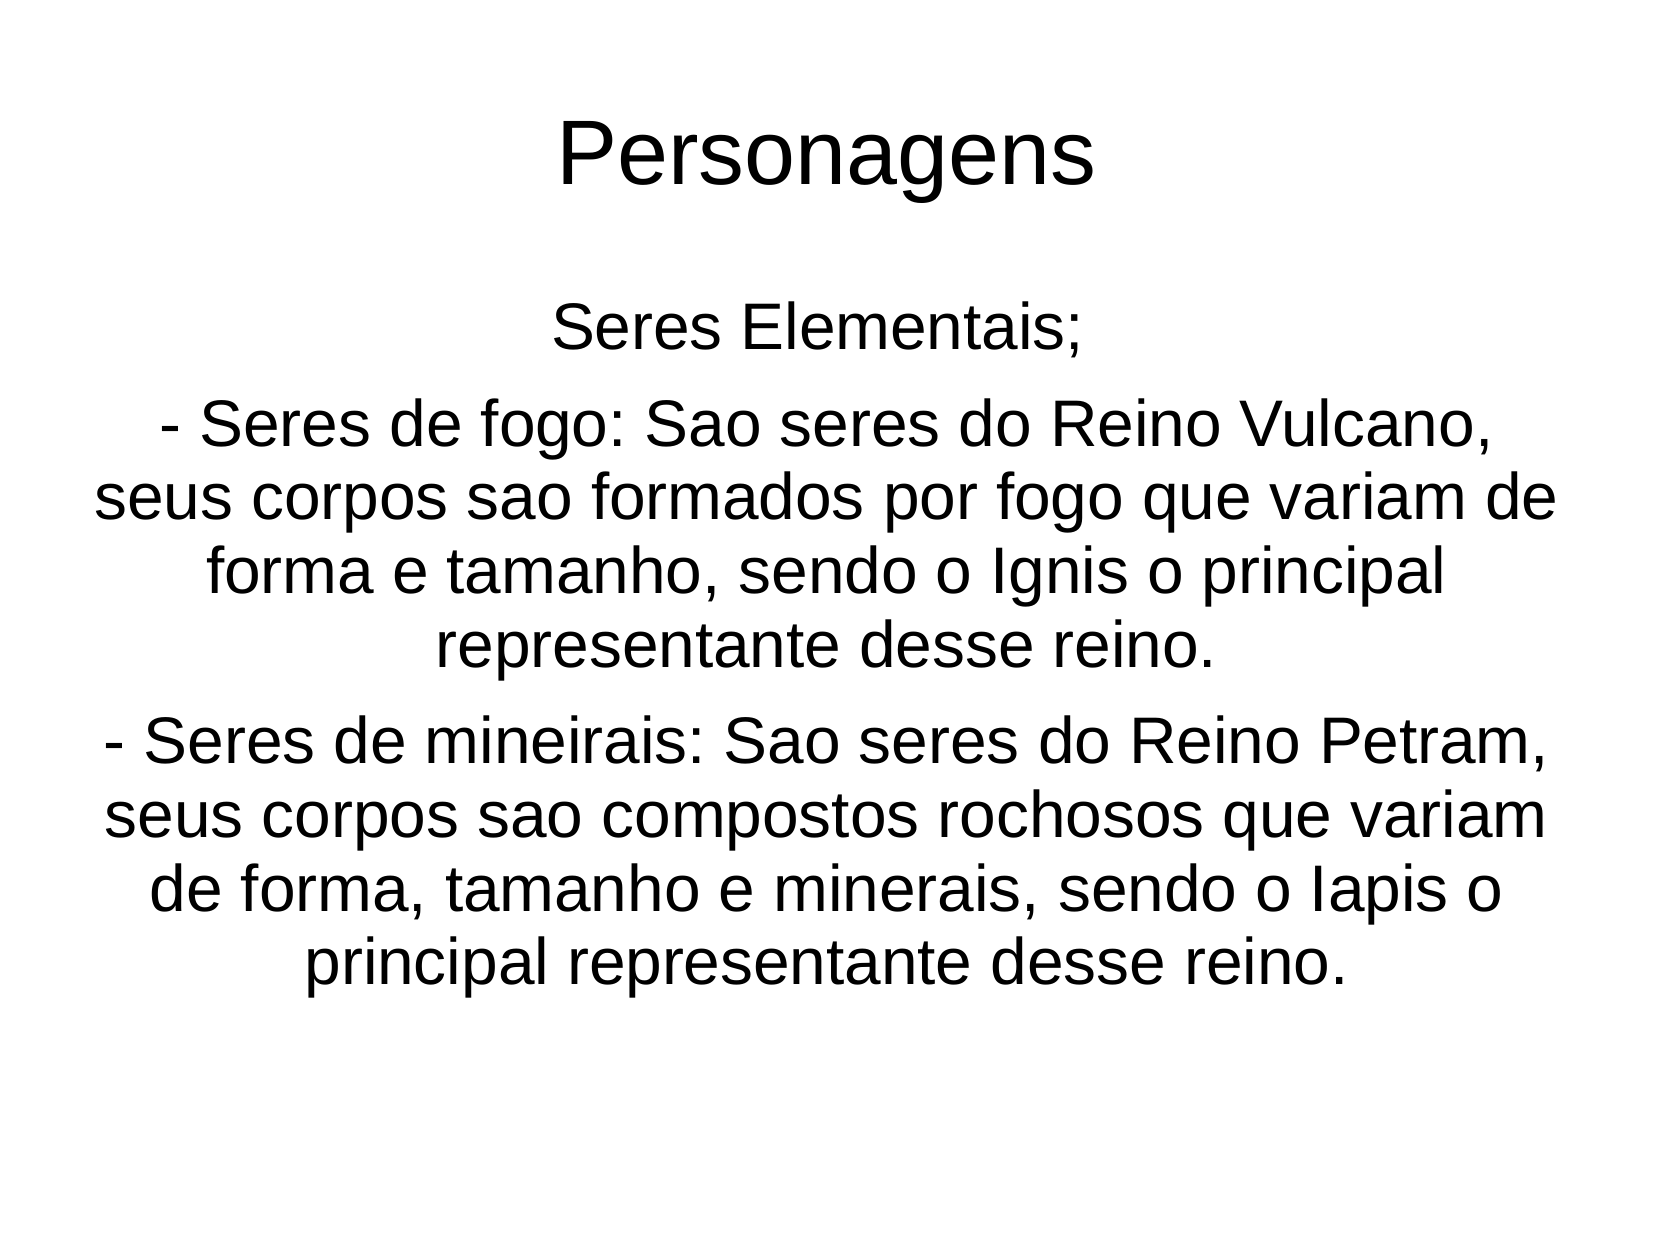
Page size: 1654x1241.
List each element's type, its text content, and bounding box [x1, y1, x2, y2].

list Seres Elementais; - Seres de fogo: Sao seres do Reino Vulcano, seus corpos sao formados por fogo que variam de forma e tamanho, sendo o Ignis o principal representante desse reino. - Seres de mineirais: Sao seres do Reino Petram, seus corpos sao compostos rochosos que variam de forma, tamanho e minerais, sendo o Iapis o principal representante desse reino. [82, 290, 1571, 1010]
title Personagens [82, 49, 1571, 257]
